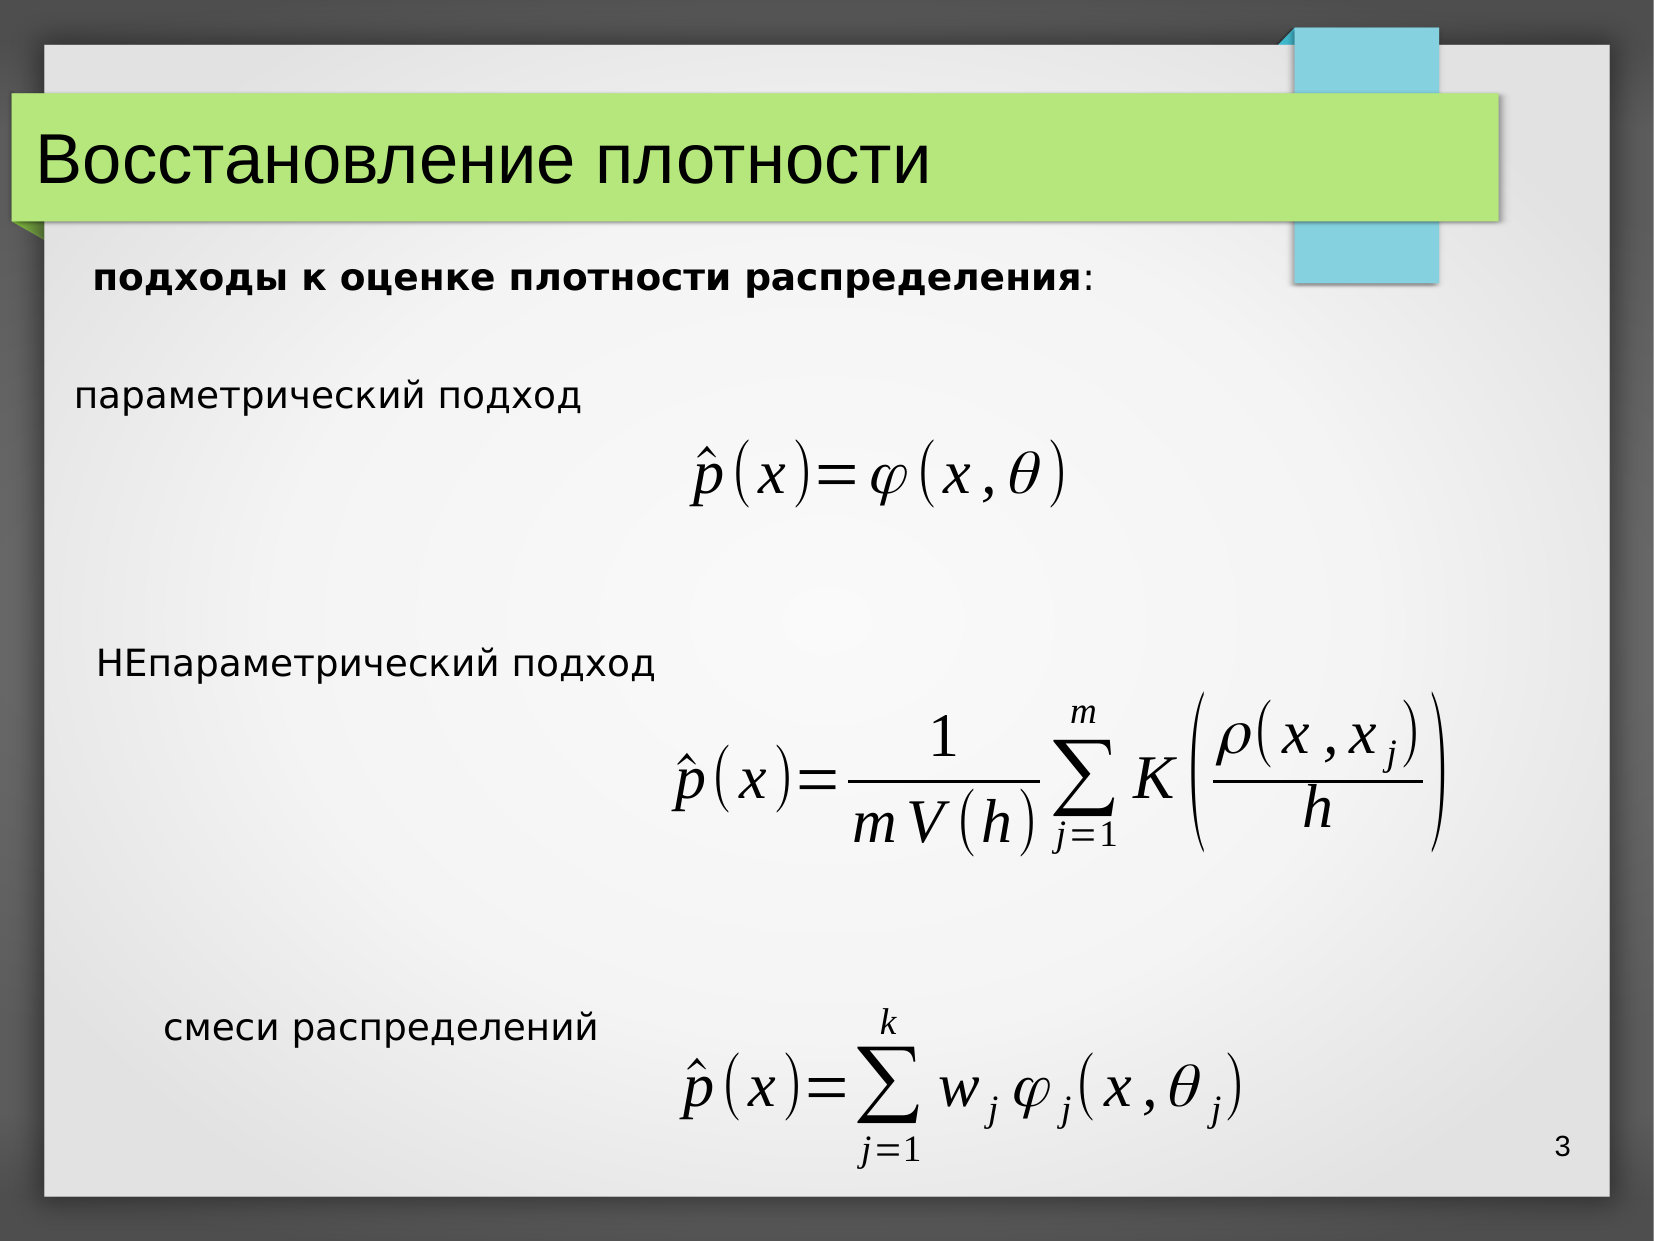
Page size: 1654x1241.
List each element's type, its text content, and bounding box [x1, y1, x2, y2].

text_box параметрический подход [59, 366, 626, 438]
text_box подходы к оценке плотности распределения: [77, 248, 1111, 309]
picture [0, 0, 1654, 1241]
chart [671, 1000, 1252, 1170]
text_box НЕпараметрический подход [81, 634, 696, 718]
chart [661, 687, 1457, 863]
text_box смеси распределений [148, 997, 657, 1059]
chart [681, 437, 1075, 512]
title Восстановление плотности [35, 118, 1489, 199]
